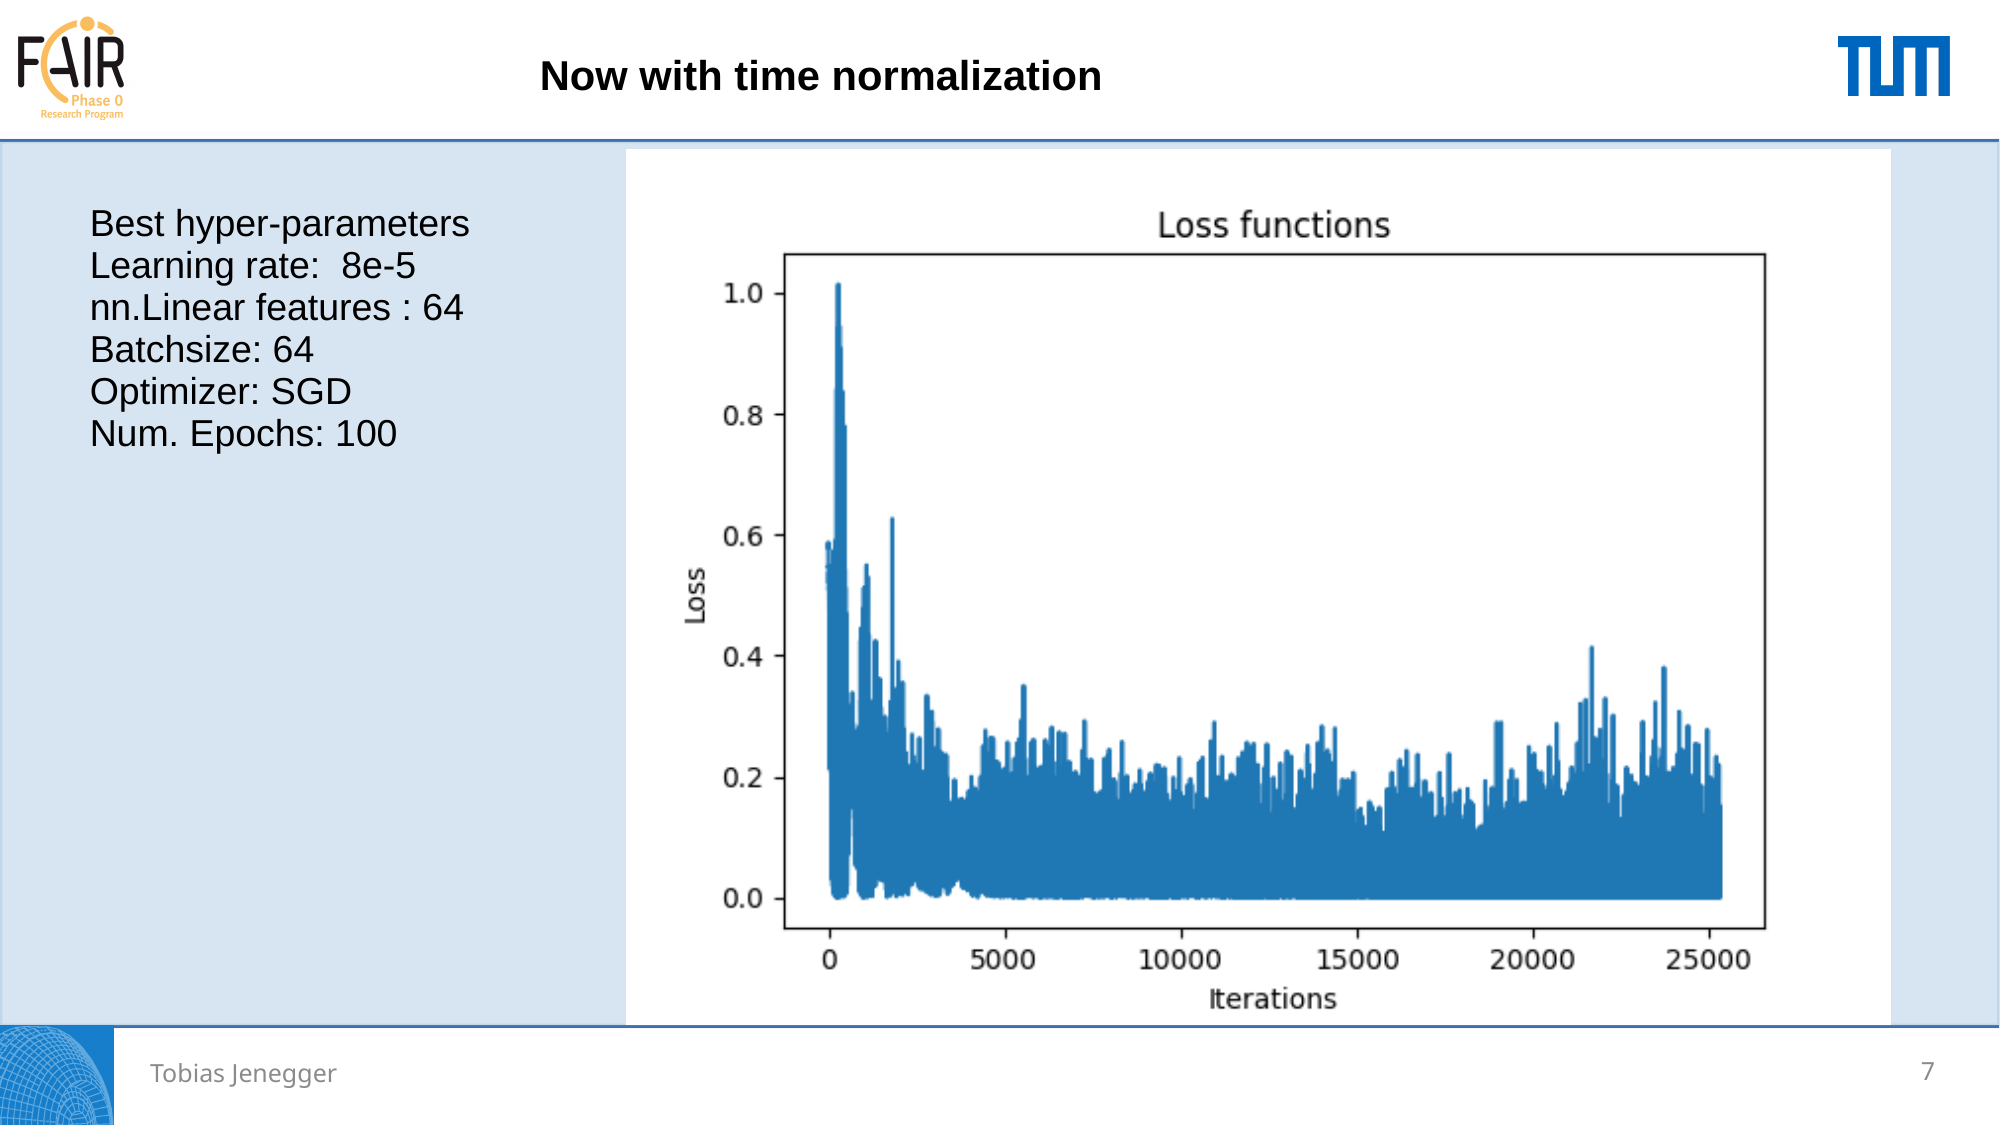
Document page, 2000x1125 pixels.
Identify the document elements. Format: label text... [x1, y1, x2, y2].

picture [15, 15, 142, 120]
picture [1838, 36, 1950, 96]
text_box Best hyper-parameters Learning rate: 8e-5 nn.Linear features : 64 Batchsize: 64 Optimizer: SGD Num. Epochs: 100 [75, 195, 626, 504]
text_box Now with time normalization [525, 45, 1486, 107]
picture [0, 1025, 114, 1125]
picture [626, 149, 1891, 1025]
